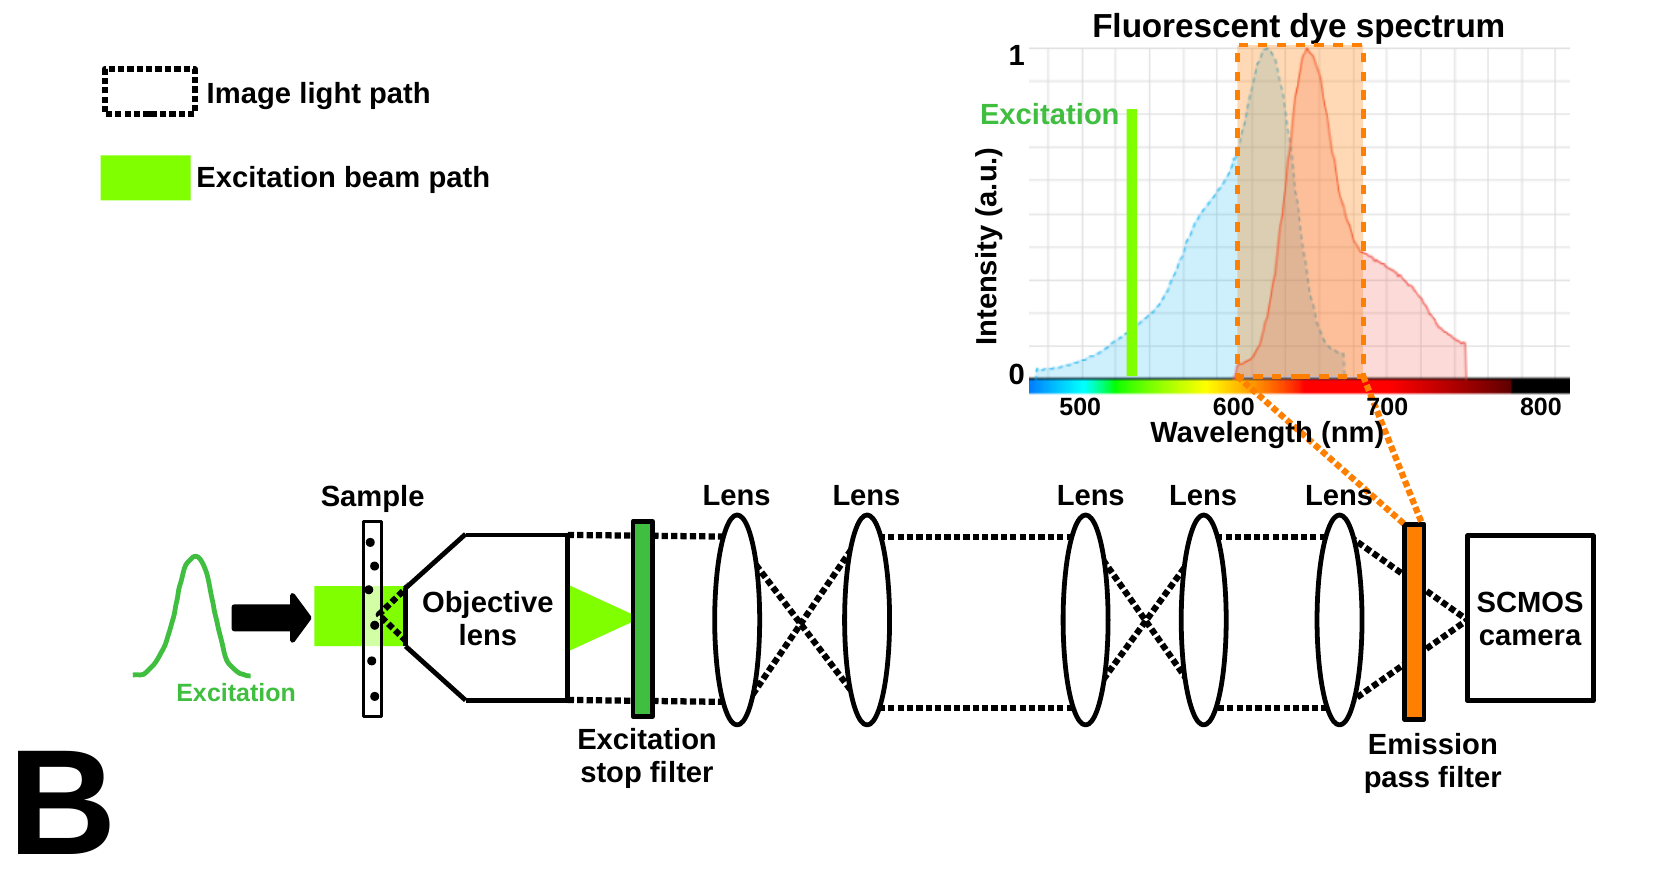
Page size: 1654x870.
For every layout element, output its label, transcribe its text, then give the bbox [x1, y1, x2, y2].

text_box [104, 69, 191, 115]
text_box Objective lens [405, 578, 571, 659]
text_box [714, 514, 760, 725]
text_box Intensity (a.u.) [962, 171, 1042, 362]
text_box [1467, 535, 1594, 578]
text_box Sample [288, 472, 457, 520]
text_box [314, 521, 404, 717]
text_box [1467, 659, 1594, 701]
text_box [234, 595, 310, 641]
text_box [425, 659, 565, 698]
text_box Image light path [191, 69, 481, 117]
text_box [844, 514, 890, 725]
text_box Lens [1038, 471, 1144, 521]
text_box 0 [954, 350, 1080, 421]
text_box [1181, 522, 1227, 725]
text_box [100, 155, 181, 201]
picture [1042, 45, 1570, 396]
text_box 1 [954, 31, 1080, 90]
text_box [1063, 521, 1109, 725]
text_box [422, 537, 565, 578]
text_box Wavelength (nm) [1128, 408, 1407, 456]
text_box 700 [1324, 385, 1450, 456]
text_box Excitation stop filter [547, 715, 747, 796]
text_box Lens [1150, 471, 1256, 522]
text_box Emission pass filter [1333, 720, 1533, 801]
text_box [1126, 171, 1138, 377]
text_box [1404, 524, 1425, 720]
text_box Fluorescent dye spectrum [1044, 0, 1555, 45]
text_box Excitation [134, 671, 338, 721]
text_box Lens [1286, 471, 1392, 522]
text_box B [0, 711, 190, 870]
text_box [1317, 522, 1363, 721]
text_box Excitation [948, 90, 1152, 171]
text_box 800 [1478, 385, 1604, 456]
text_box [571, 521, 653, 715]
text_box [1237, 45, 1364, 377]
text_box Excitation beam path [181, 153, 689, 233]
text_box SCMOS camera [1447, 578, 1613, 659]
text_box Lens [814, 471, 920, 521]
text_box 600 [1171, 385, 1297, 408]
text_box Lens [684, 471, 790, 521]
text_box 500 [1017, 385, 1143, 456]
